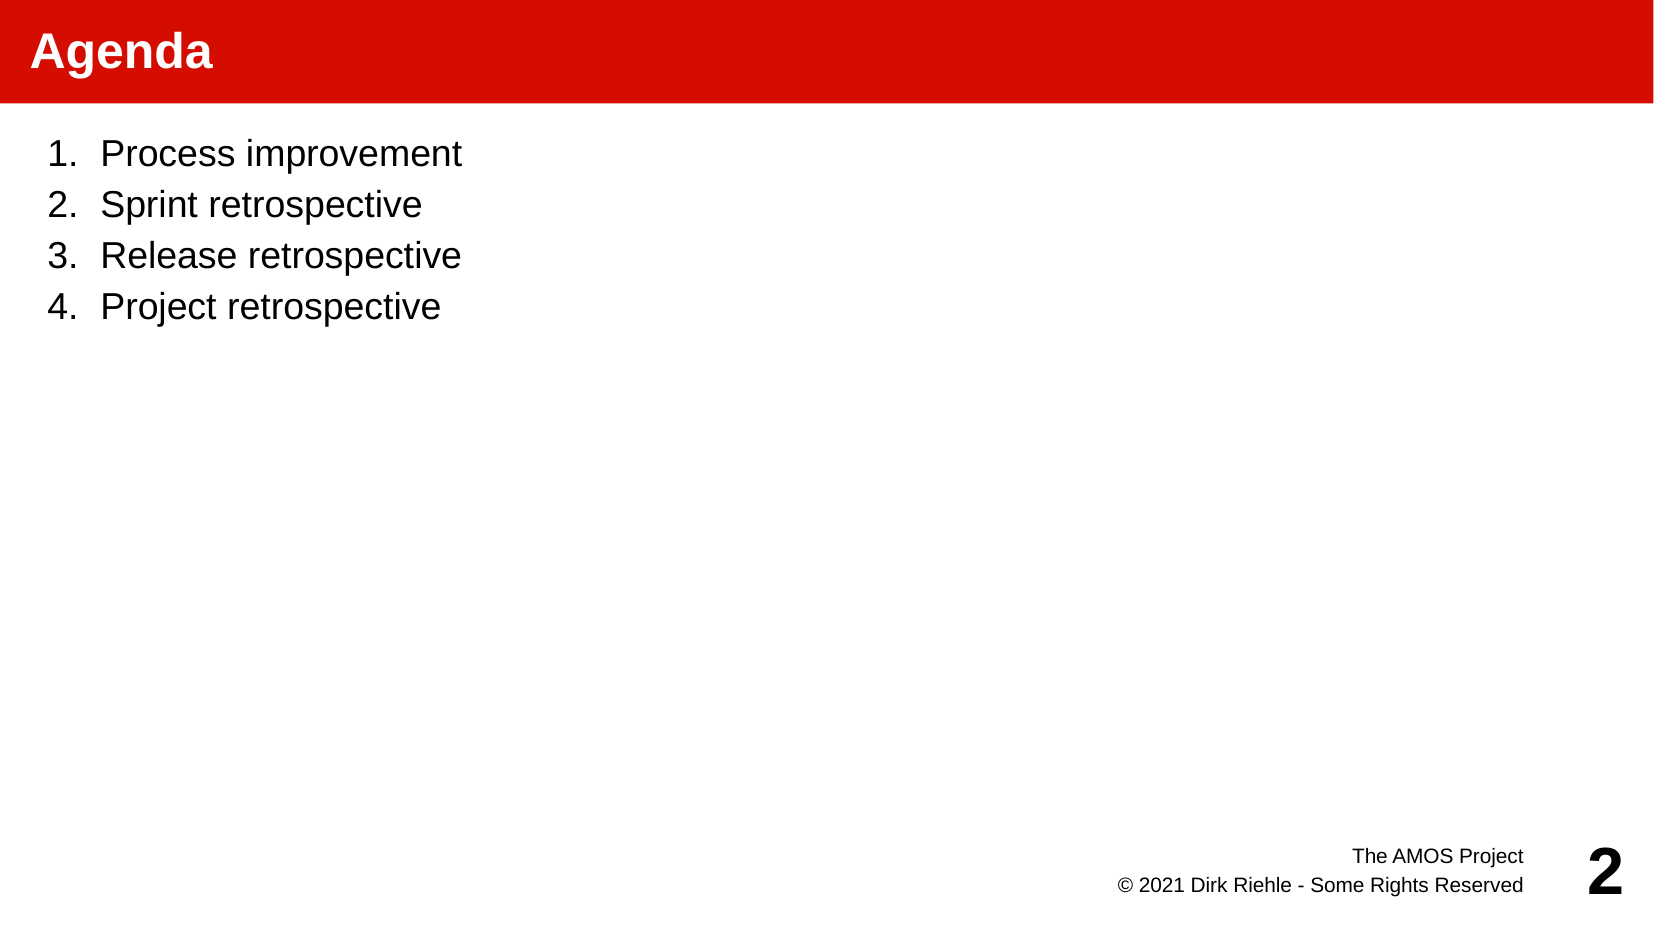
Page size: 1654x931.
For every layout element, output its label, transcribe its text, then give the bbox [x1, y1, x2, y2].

list Process improvement Sprint retrospective Release retrospective Project retrospective [29, 132, 1625, 813]
title Agenda [0, 0, 1654, 104]
